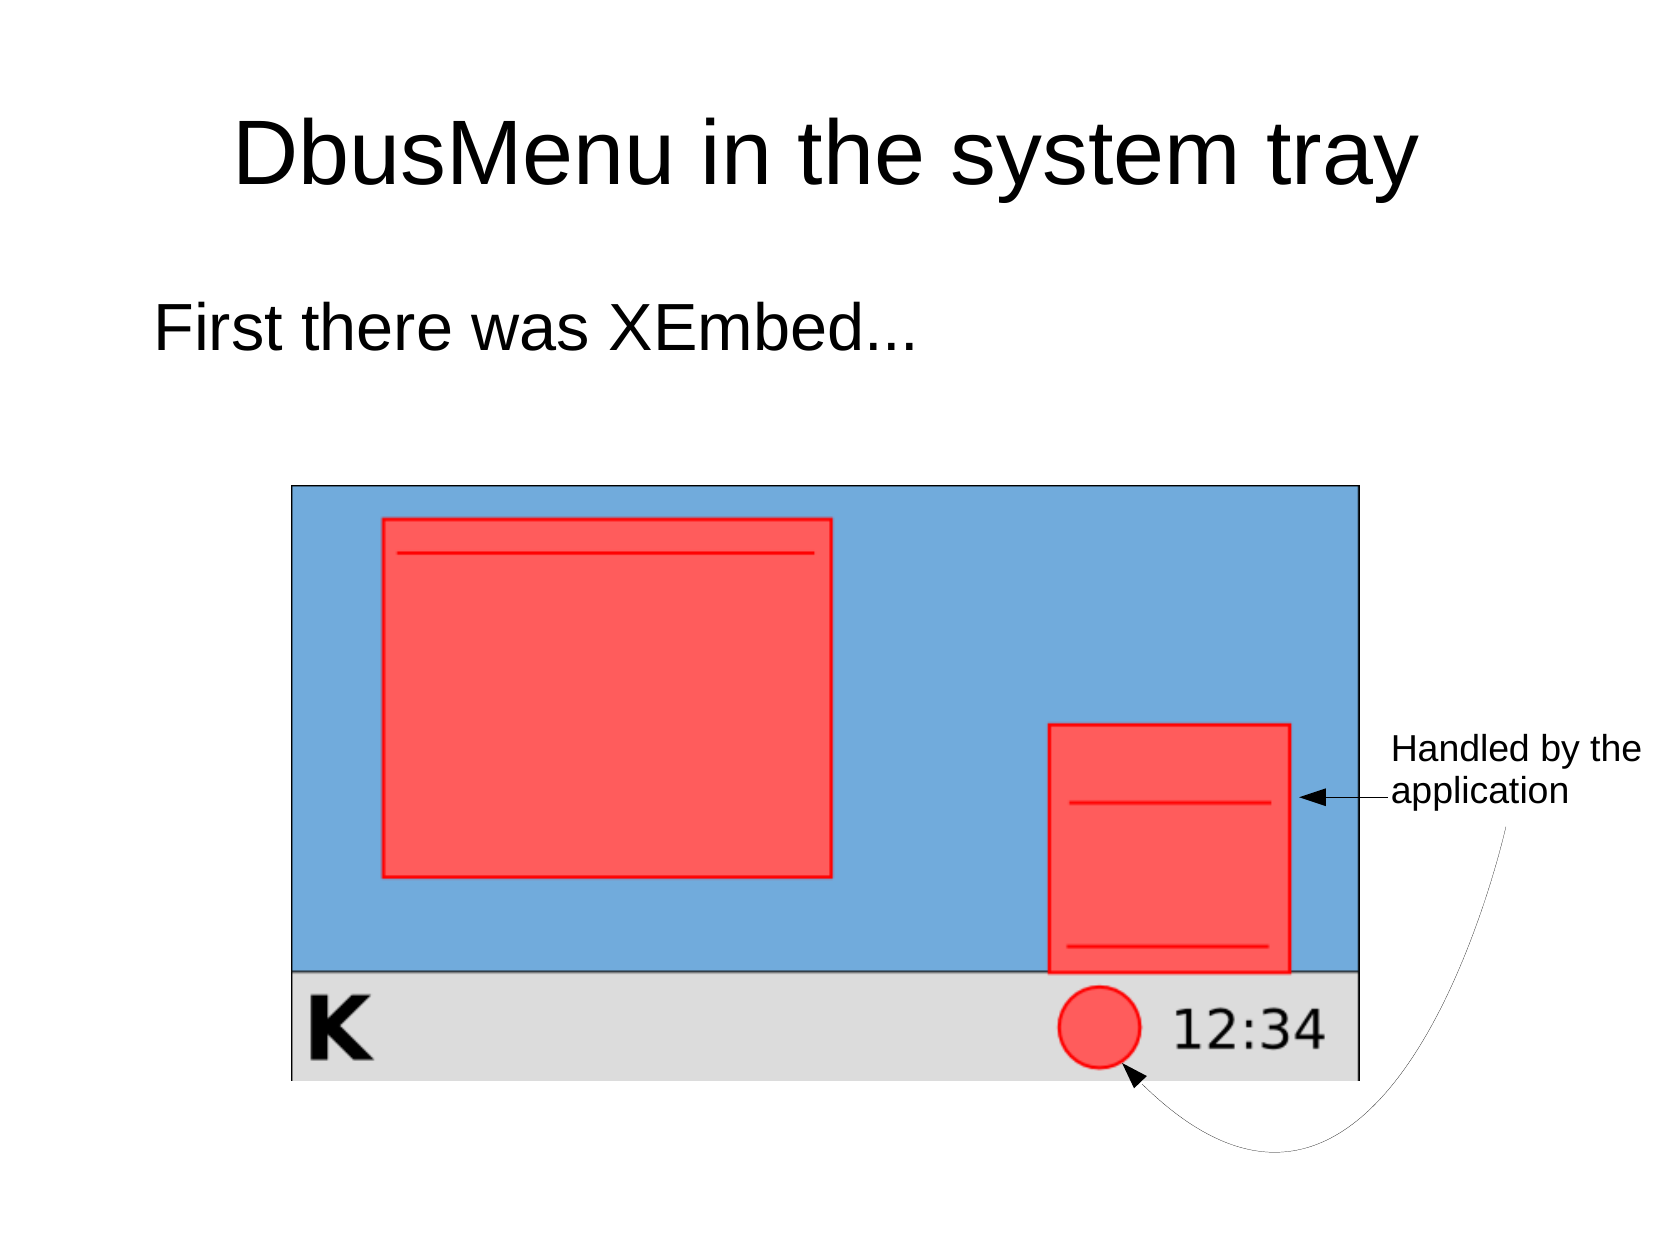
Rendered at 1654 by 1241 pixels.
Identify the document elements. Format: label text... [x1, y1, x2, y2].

list First there was XEmbed... [82, 290, 1571, 681]
picture [291, 485, 1360, 1081]
title DbusMenu in the system tray [82, 49, 1571, 257]
text_box Handled by the application [1375, 720, 1654, 839]
